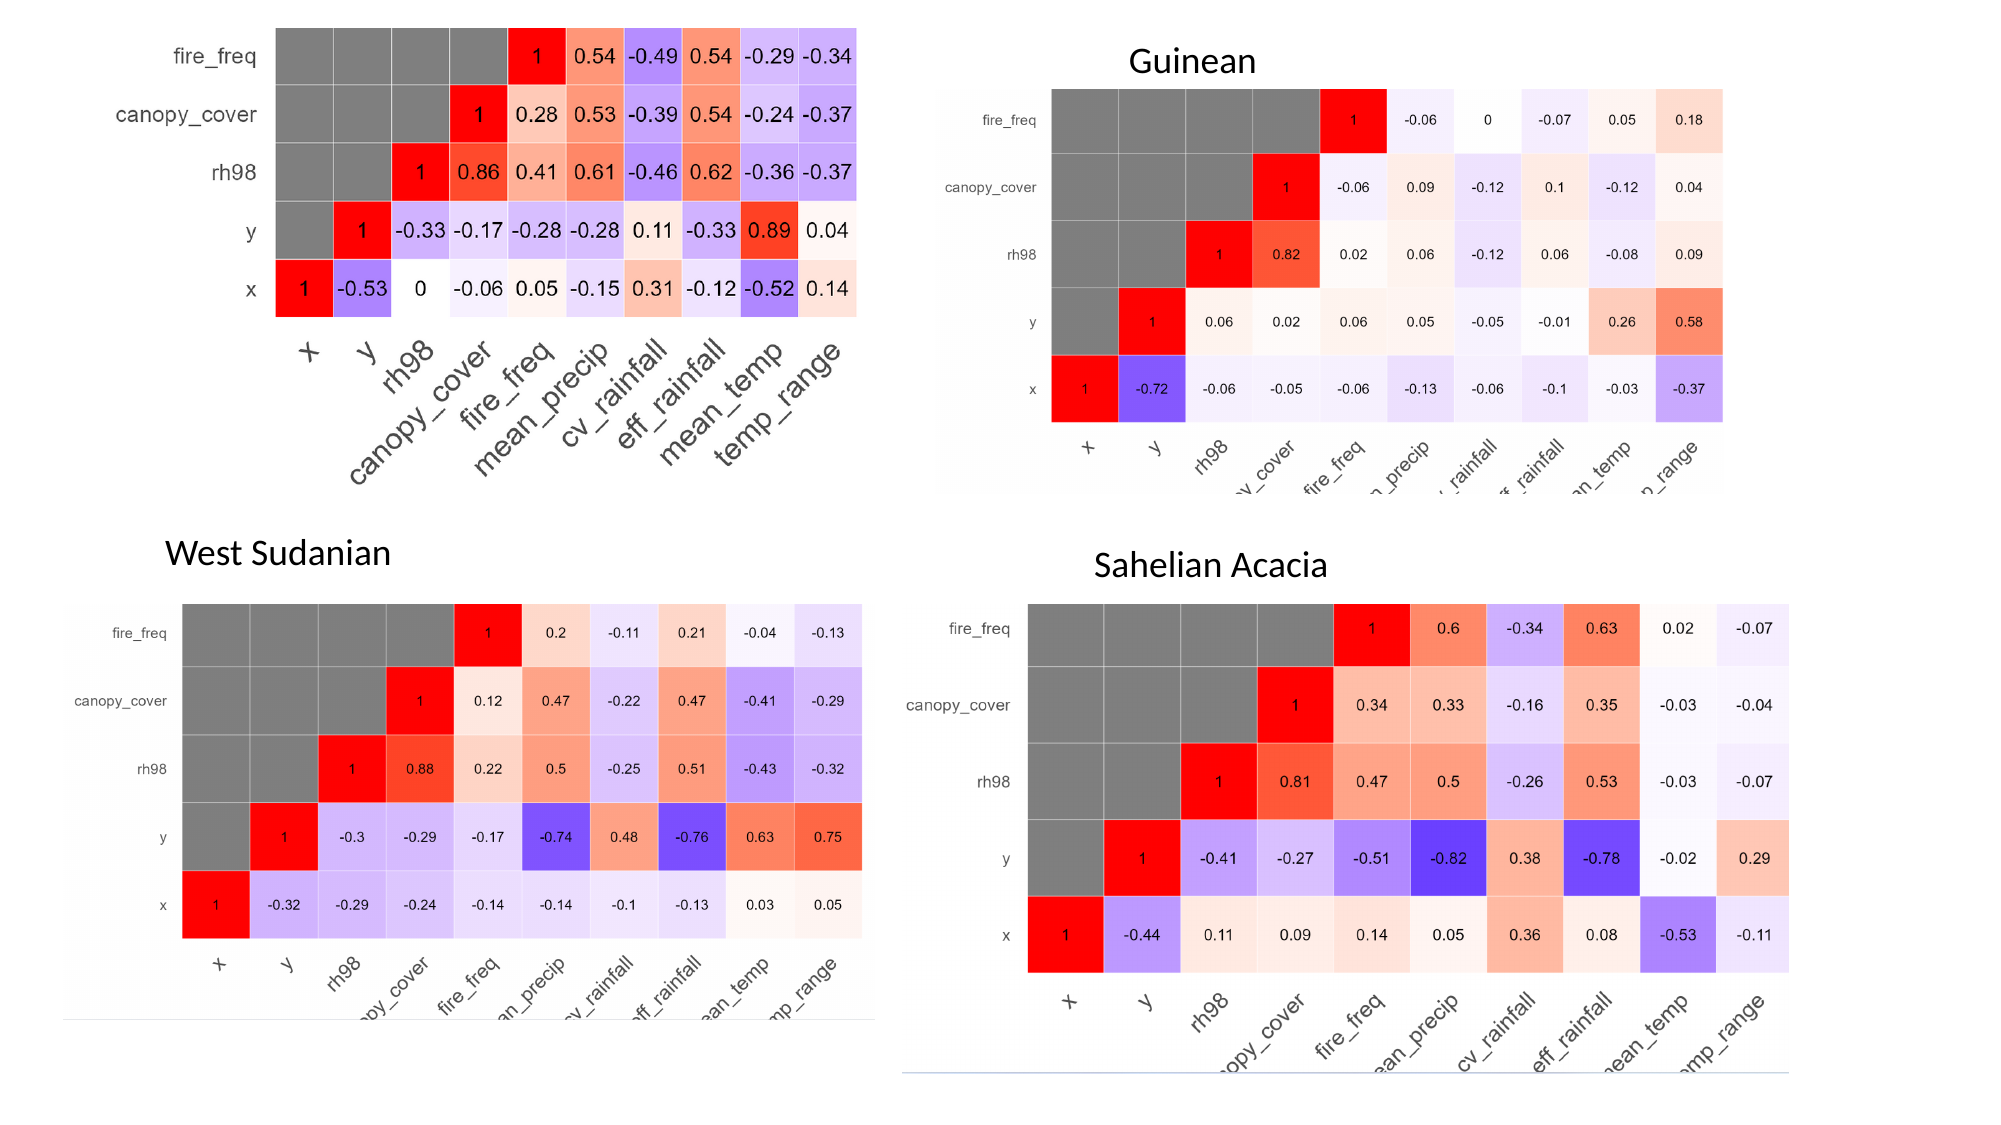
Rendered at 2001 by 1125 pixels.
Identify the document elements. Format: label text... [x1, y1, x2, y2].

picture [935, 89, 1724, 494]
picture [63, 604, 875, 1020]
picture [113, 28, 875, 500]
text_box Guinean [1114, 28, 1488, 89]
picture [902, 604, 1789, 1074]
text_box Sahelian Acacia [1079, 532, 1344, 592]
text_box West Sudanian [150, 520, 407, 581]
